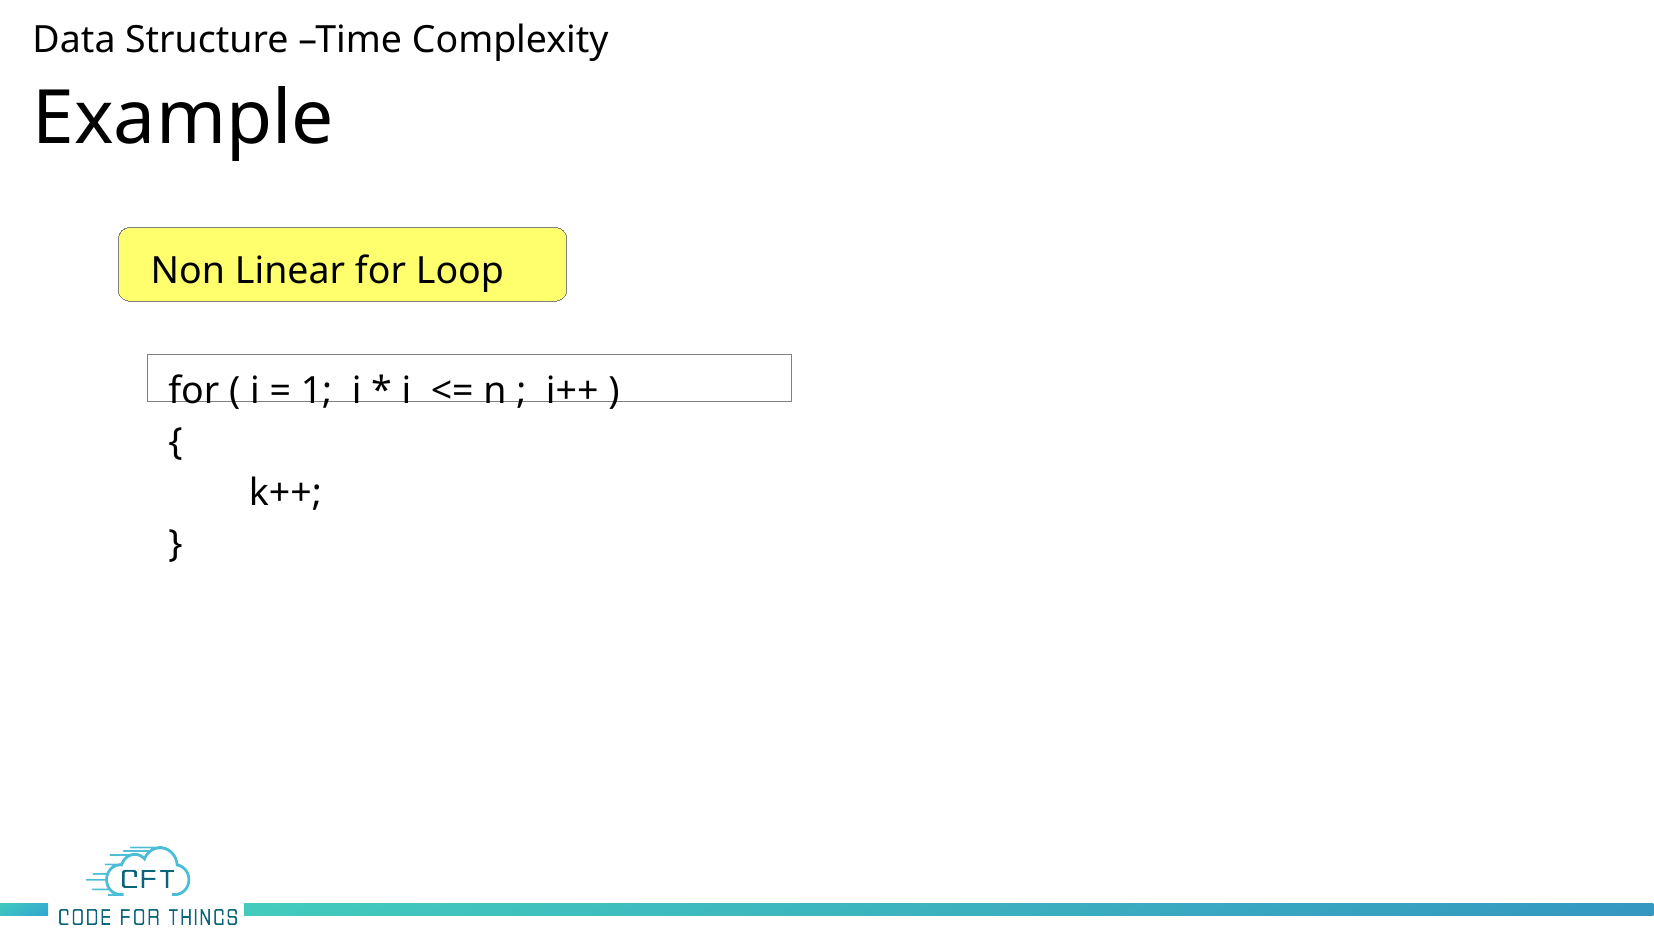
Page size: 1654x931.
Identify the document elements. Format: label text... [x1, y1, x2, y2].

title Data Structure –Time Complexity Example [32, 12, 1184, 166]
text_box Non Linear for Loop [135, 236, 538, 298]
text_box for ( i = 1; i * i <= n ; i++ ) { k++; } [118, 355, 839, 545]
text_box [118, 227, 567, 302]
picture [59, 846, 237, 925]
